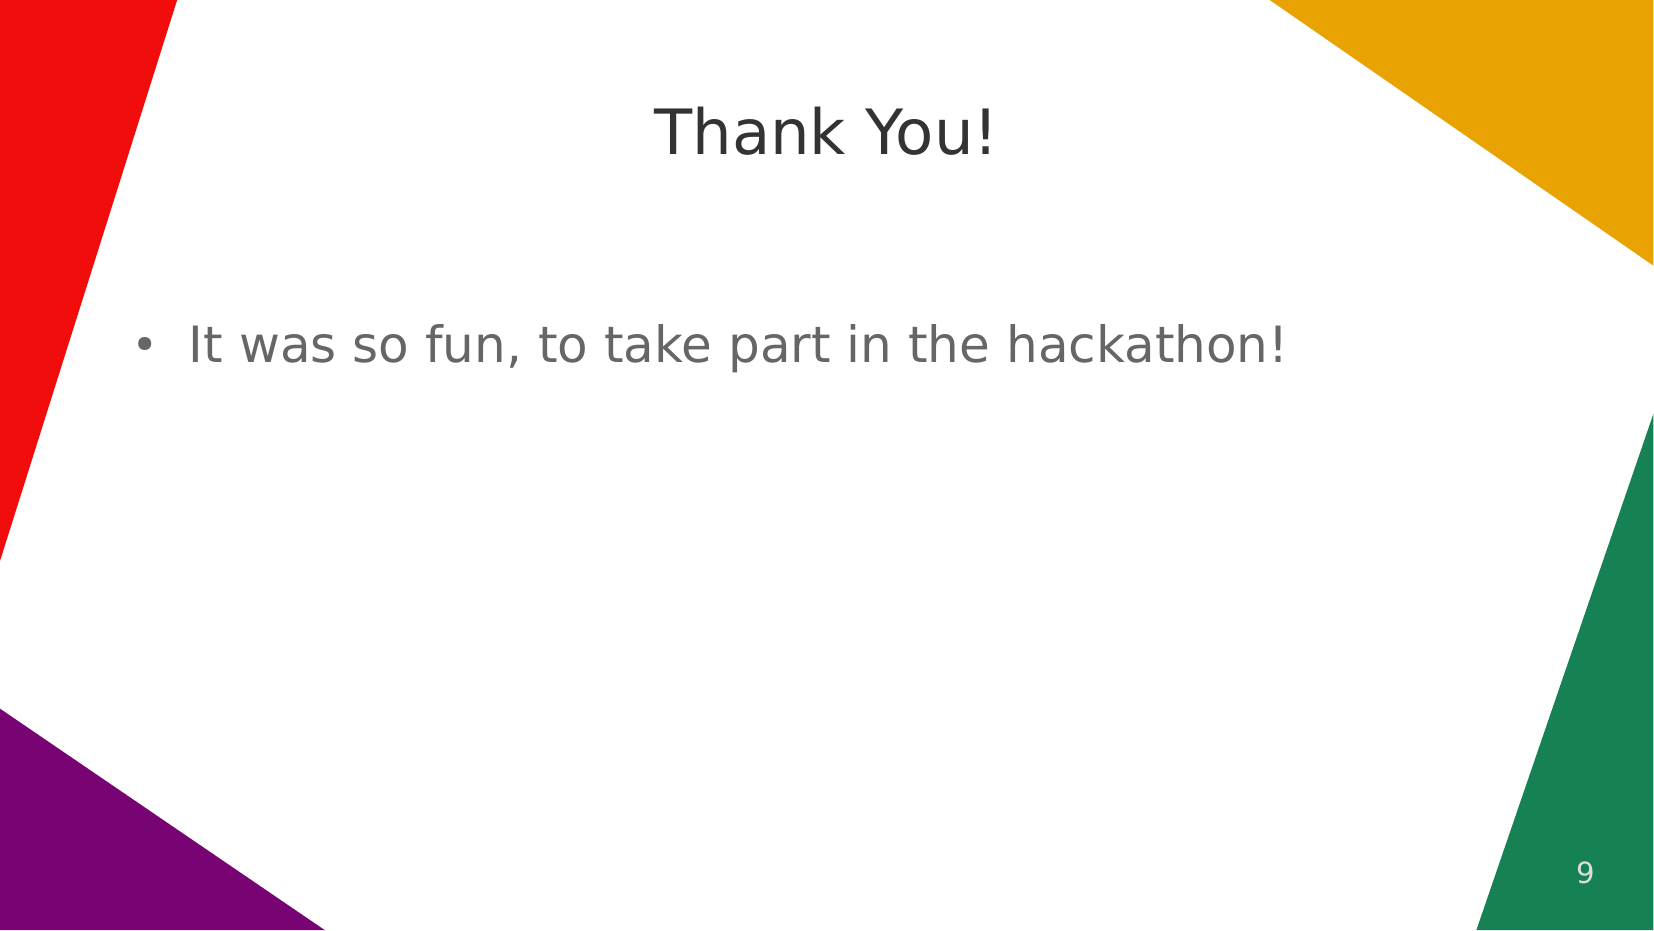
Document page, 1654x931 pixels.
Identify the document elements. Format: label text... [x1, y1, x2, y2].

list It was so fun, to take part in the hackathon! [118, 236, 1536, 827]
title Thank You! [118, 59, 1536, 207]
